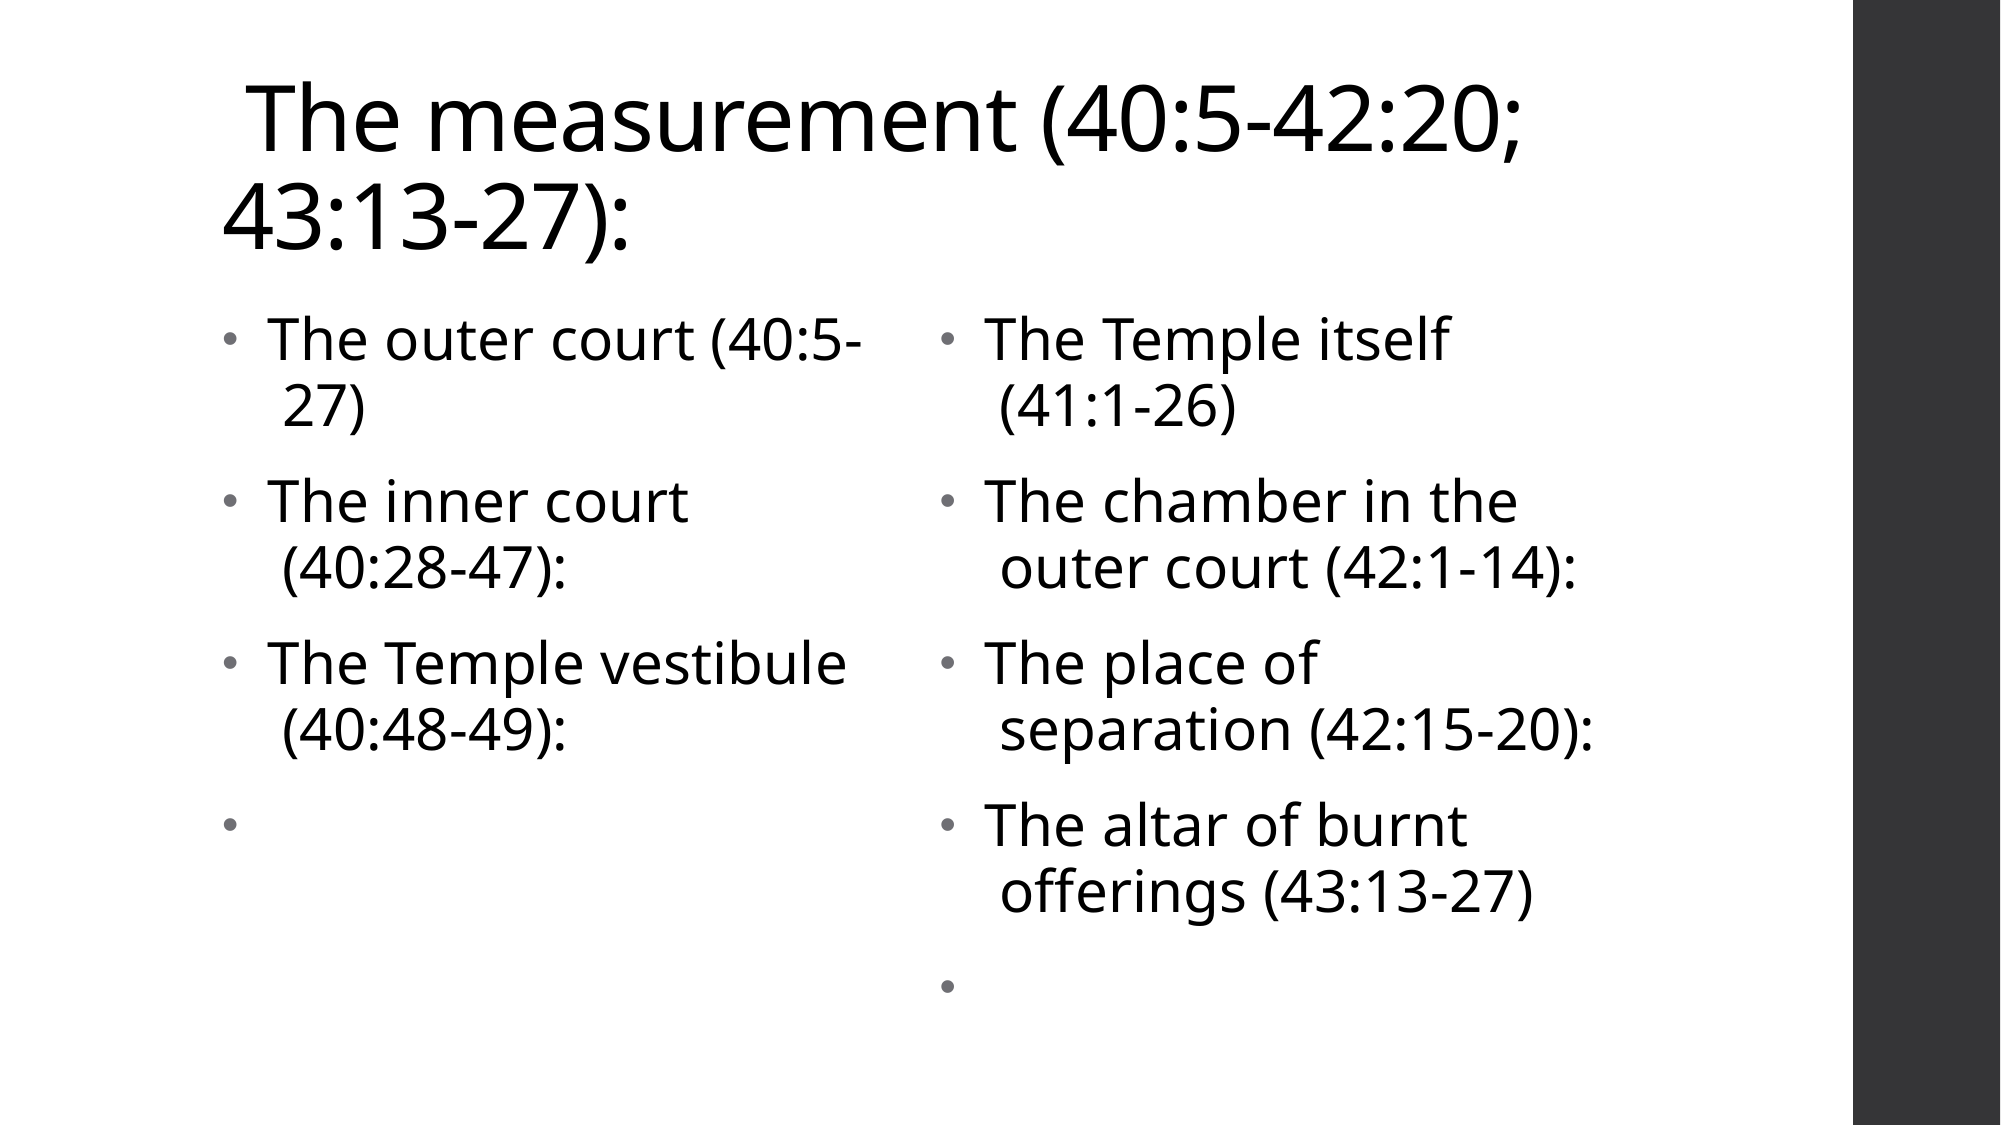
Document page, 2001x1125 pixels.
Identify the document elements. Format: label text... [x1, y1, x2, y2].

list The outer court (40:5-27) The inner court (40:28-47): The Temple vestibule (40:48-49): [207, 299, 900, 1014]
title The measurement (40:5-42:20; 43:13-27): [206, 60, 1797, 278]
list The Temple itself (41:1-26) The chamber in the outer court (42:1-14): The place of separation (42:15-20): The altar of burnt offerings (43:13-27) [924, 299, 1617, 1014]
